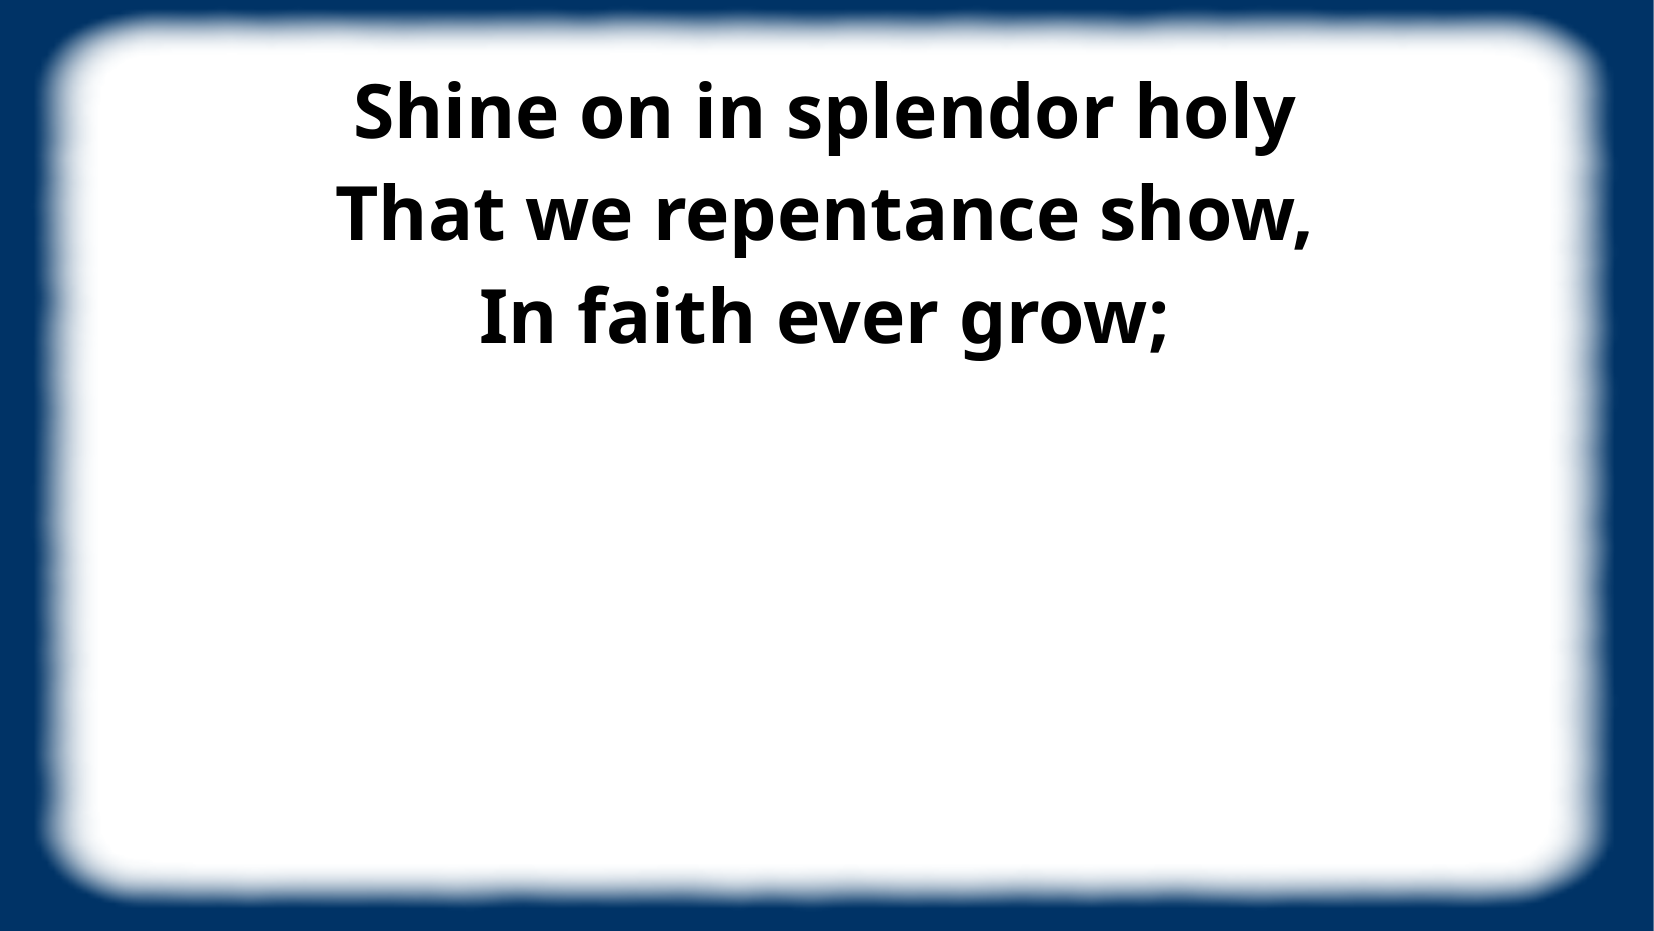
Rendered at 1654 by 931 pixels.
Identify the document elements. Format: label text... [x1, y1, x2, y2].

text_box Shine on in splendor holy That we repentance show, In faith ever grow; [90, 50, 1561, 421]
picture [0, 0, 1654, 931]
